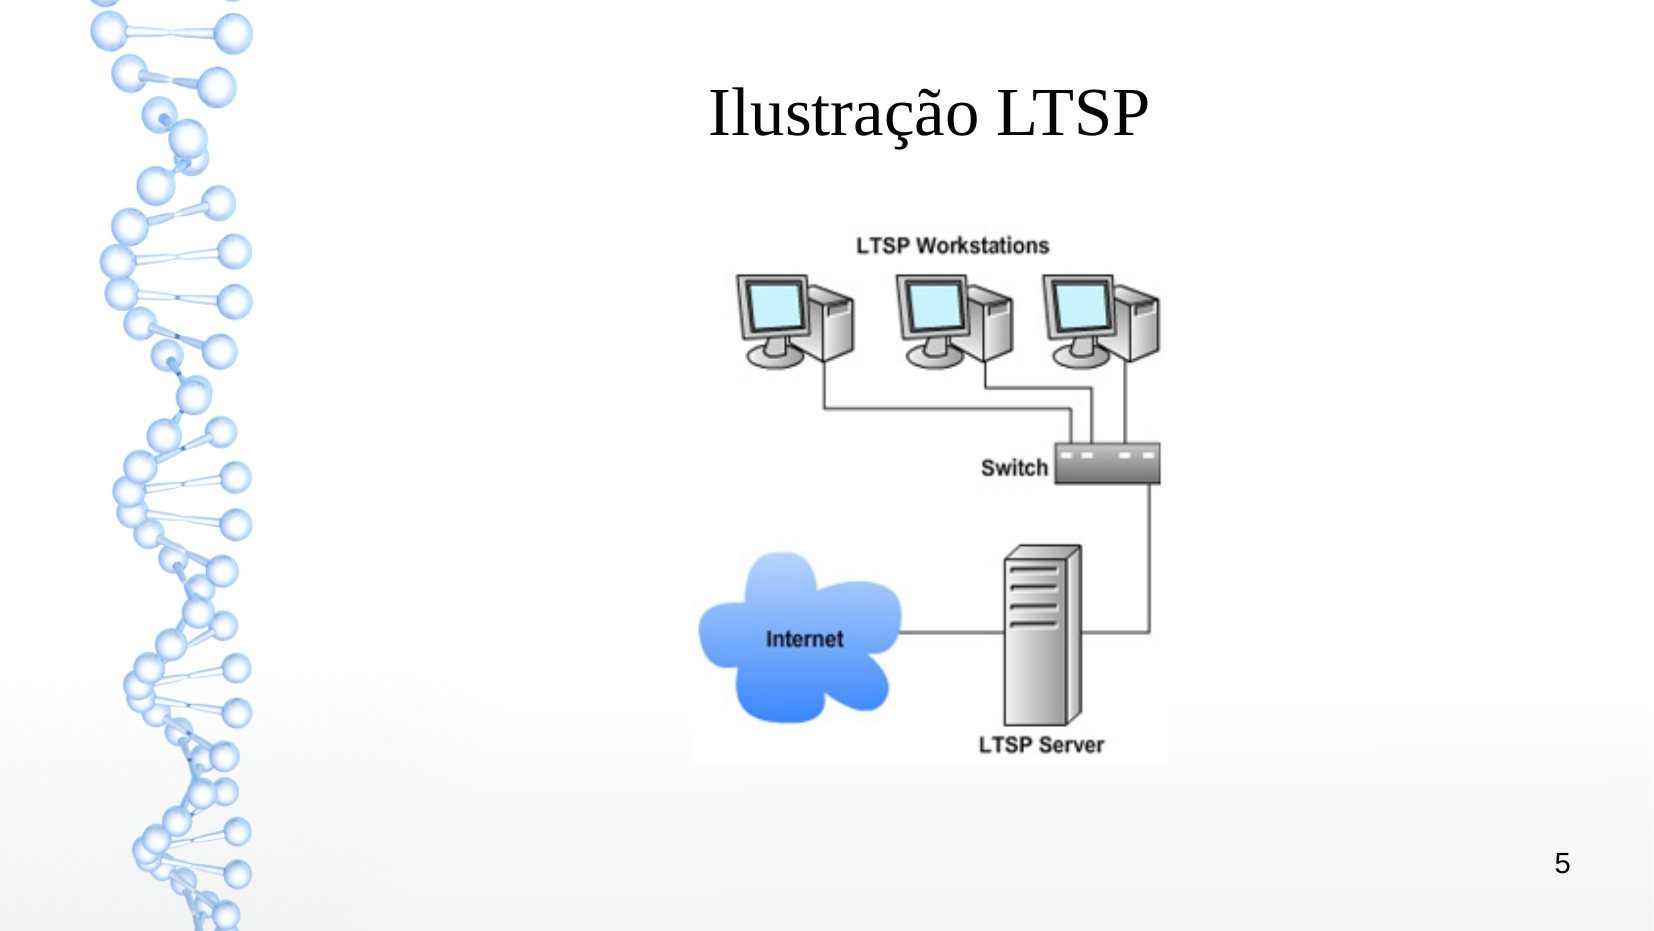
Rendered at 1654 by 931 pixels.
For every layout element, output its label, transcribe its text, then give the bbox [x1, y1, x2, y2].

picture [0, 0, 1654, 931]
title Ilustração LTSP [265, 35, 1595, 189]
